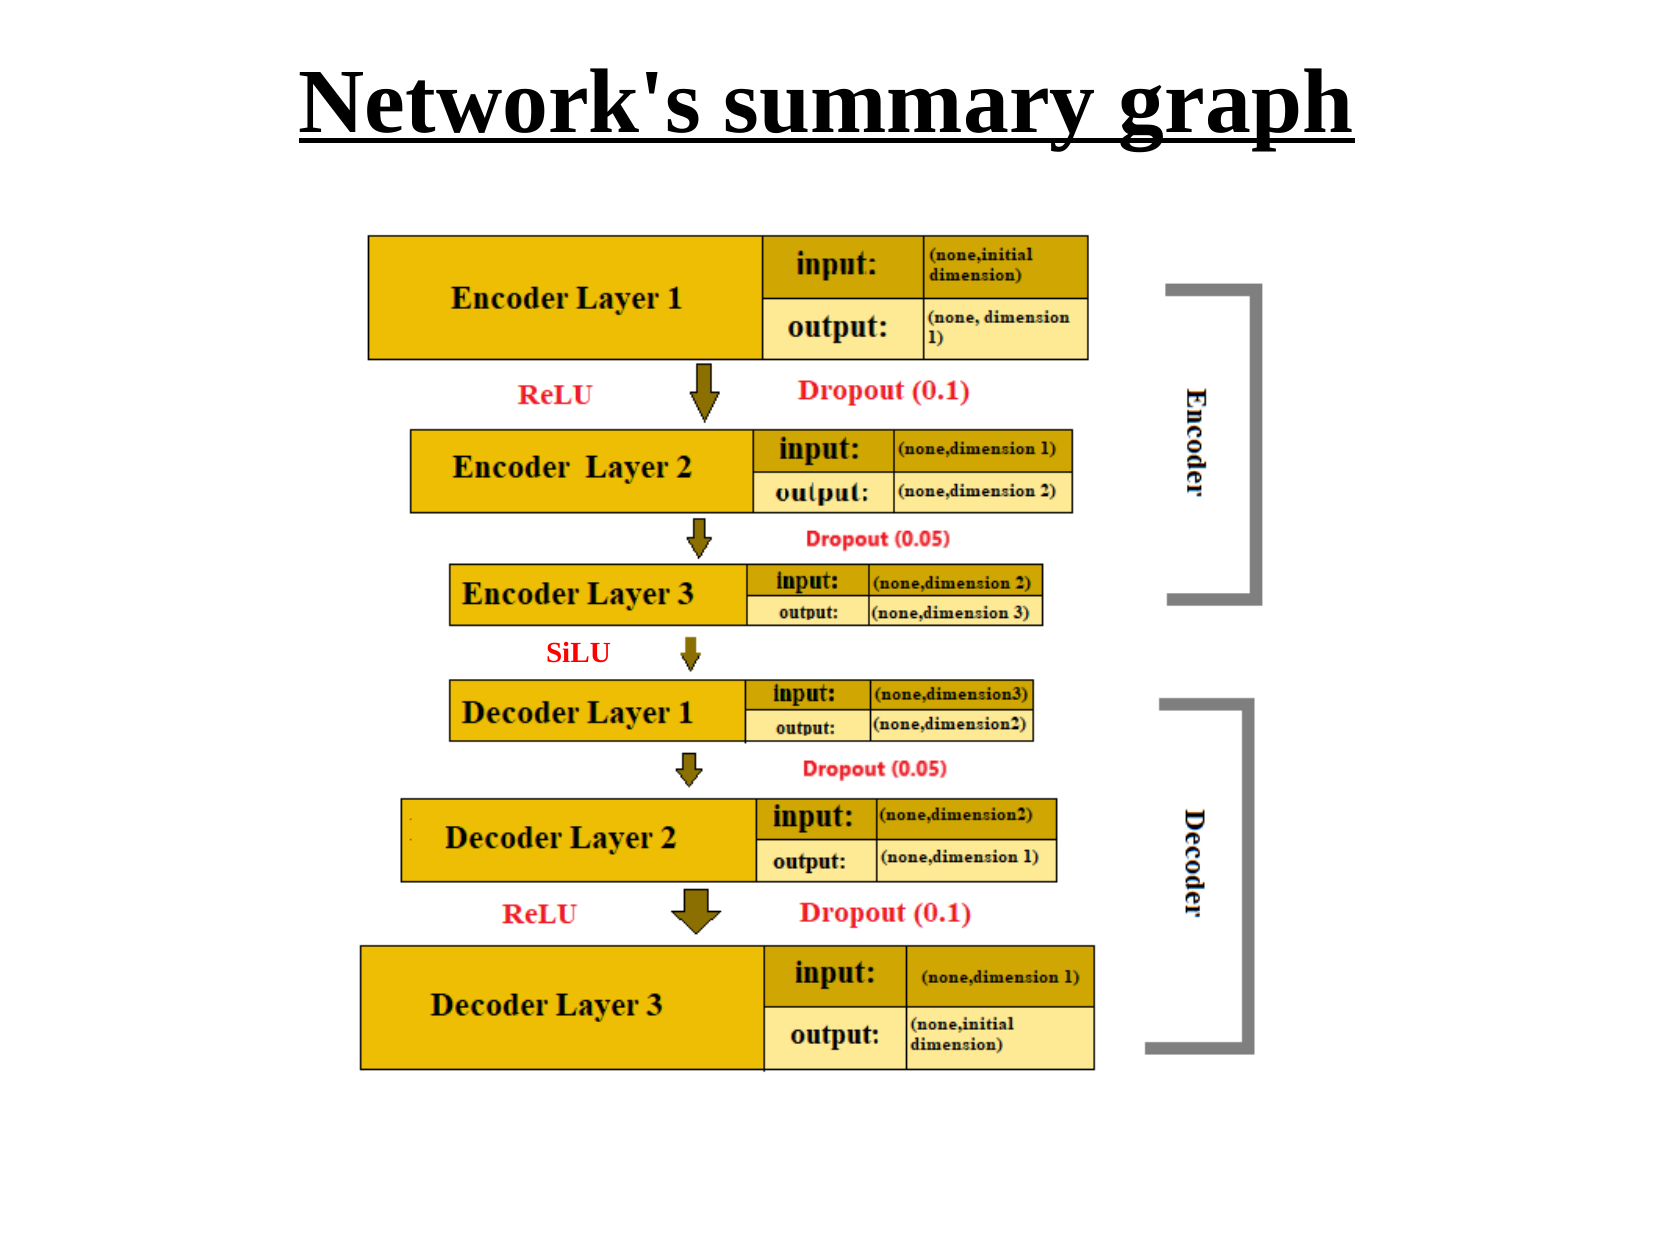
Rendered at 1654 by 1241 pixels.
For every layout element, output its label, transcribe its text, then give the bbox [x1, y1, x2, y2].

title Network's summary graph [82, 49, 1571, 257]
picture [307, 176, 1358, 1205]
text_box SiLU [521, 621, 640, 680]
